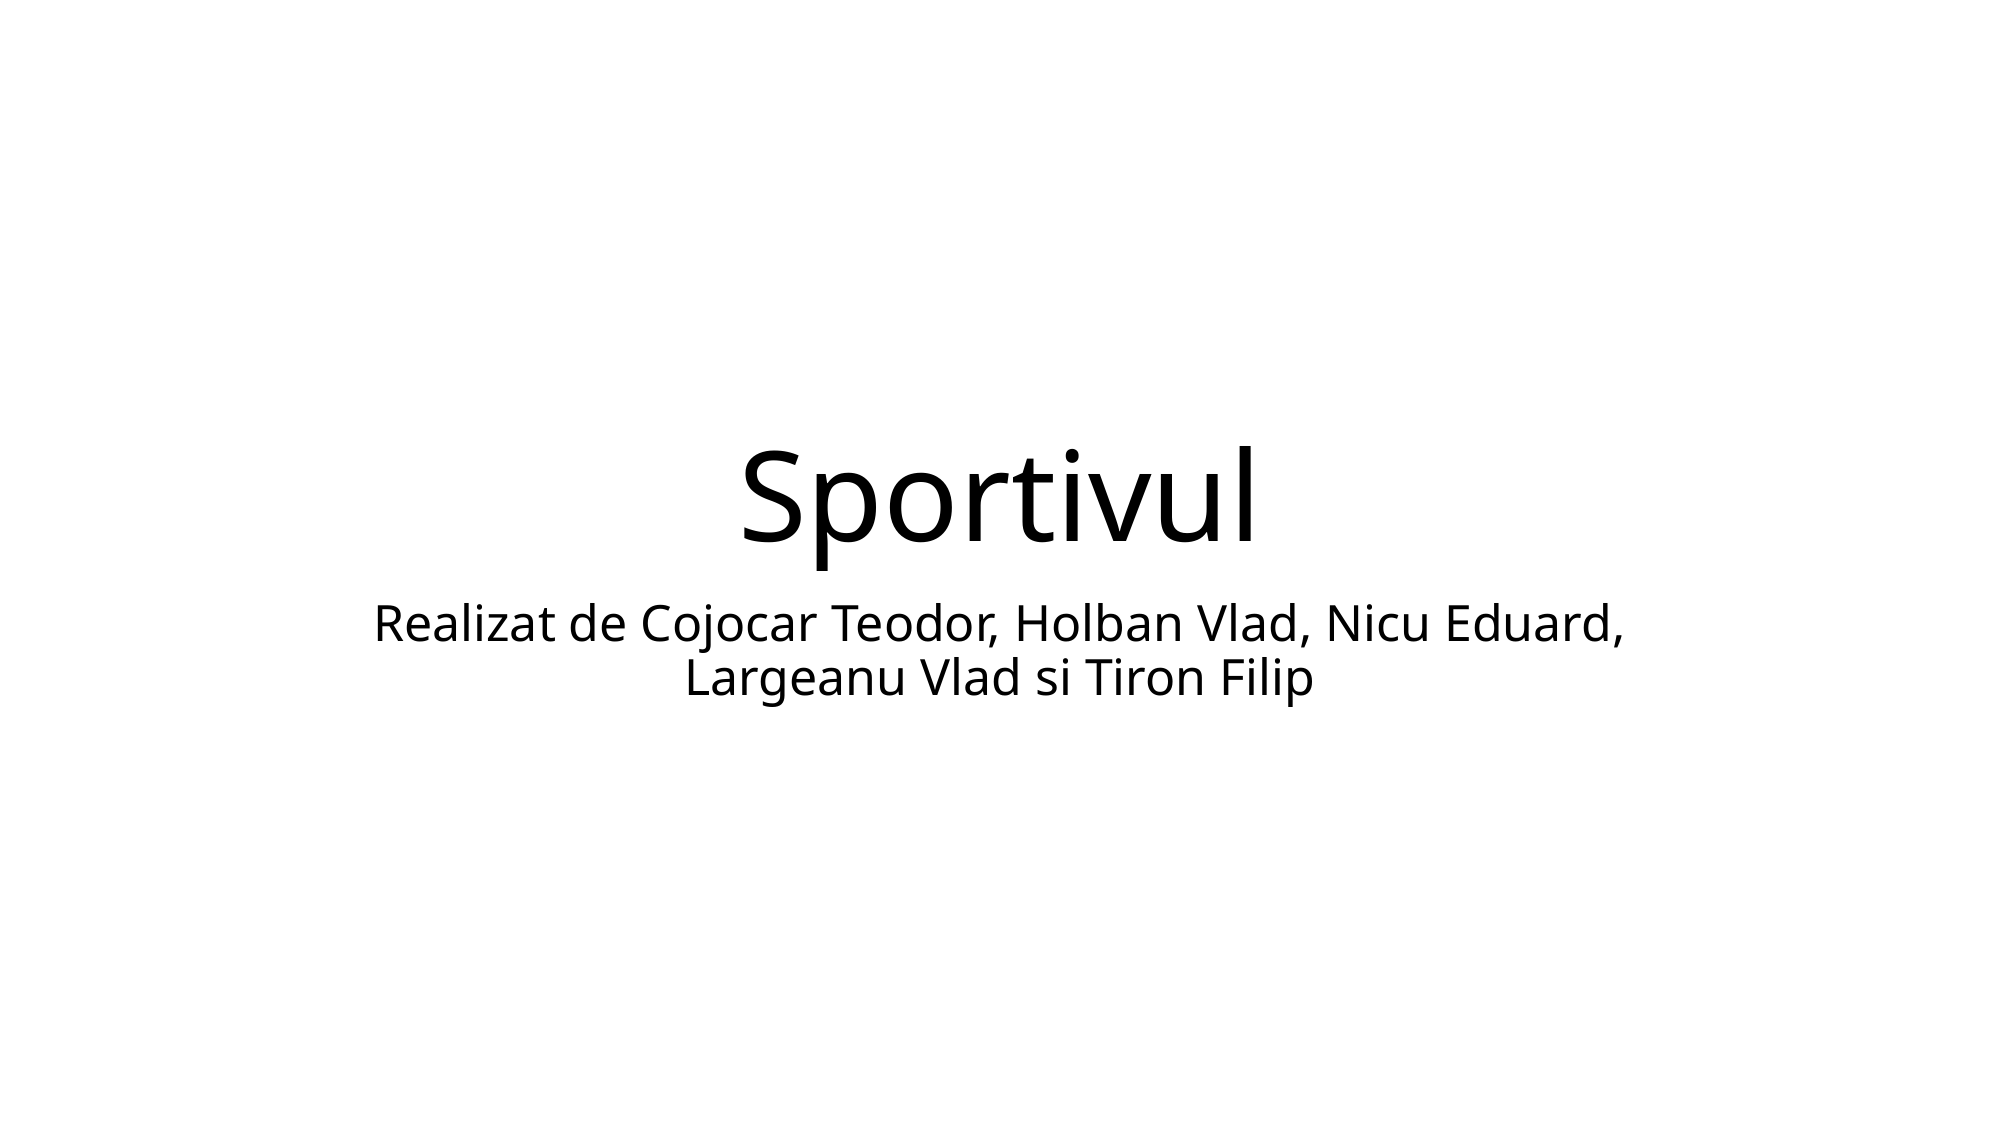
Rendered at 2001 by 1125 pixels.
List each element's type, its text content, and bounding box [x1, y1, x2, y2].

title Sportivul [249, 184, 1750, 576]
subtitle Realizat de Cojocar Teodor, Holban Vlad, Nicu Eduard, Largeanu Vlad si Tiron Filip [249, 590, 1750, 863]
